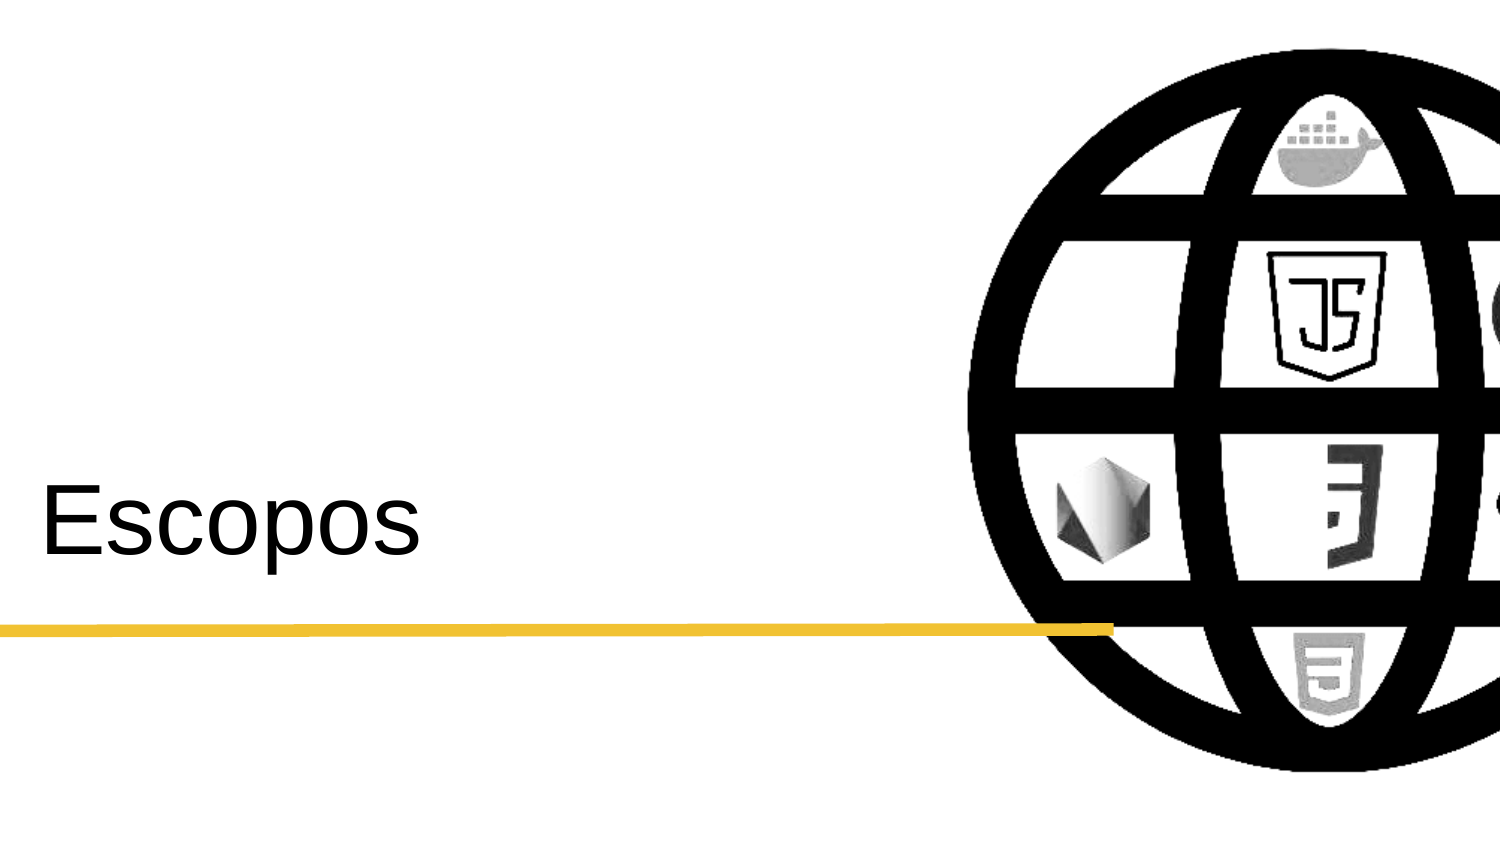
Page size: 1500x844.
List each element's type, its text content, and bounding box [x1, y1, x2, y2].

picture [941, 0, 1500, 844]
title Escopos [24, 318, 758, 711]
